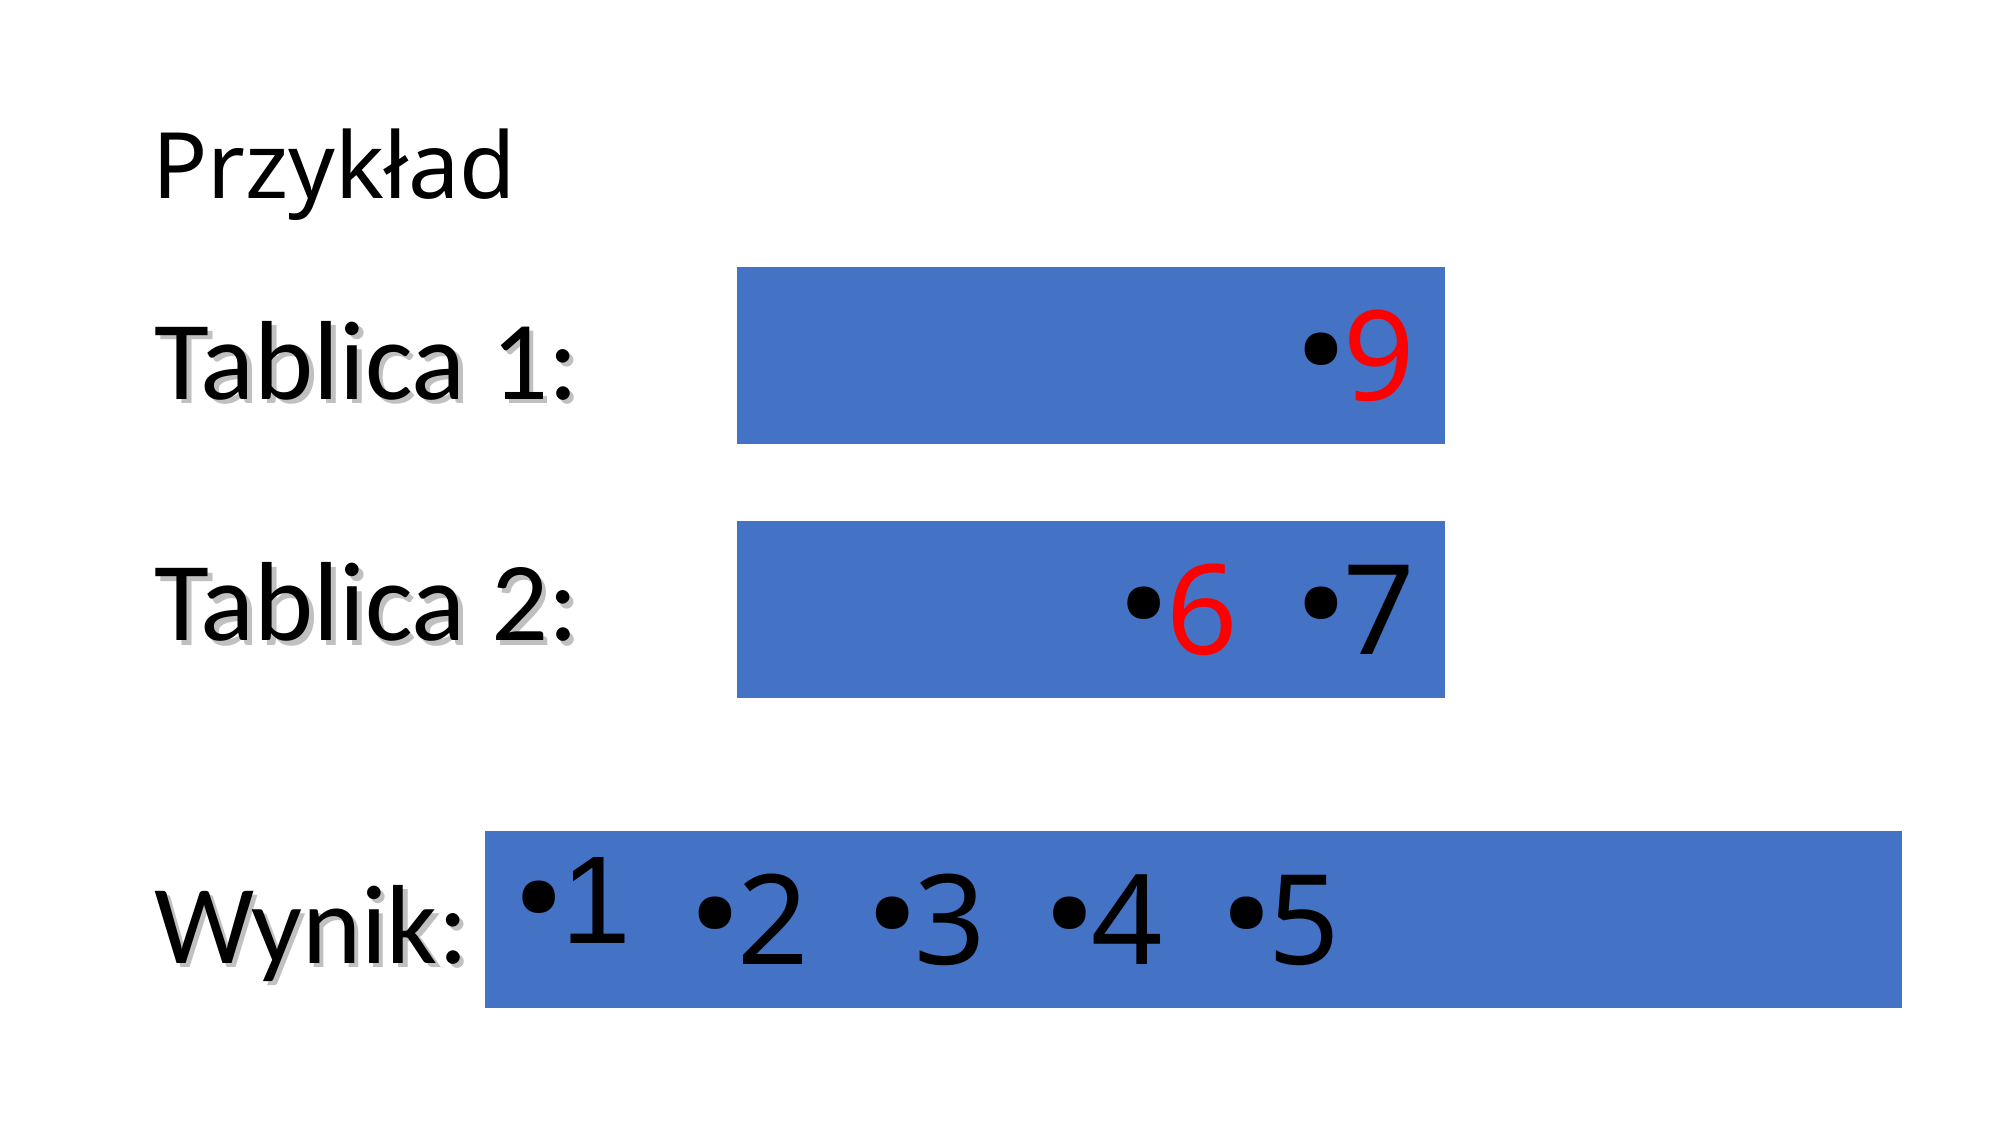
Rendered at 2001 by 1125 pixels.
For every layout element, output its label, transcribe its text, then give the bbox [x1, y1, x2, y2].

table_header 3 [839, 831, 1017, 1008]
table_header [914, 267, 1091, 444]
table_header 6 [1091, 521, 1268, 698]
text_box Tablica 2: [140, 521, 594, 671]
text_box Wynik: [139, 843, 483, 993]
table_header 4 [1017, 831, 1194, 1008]
table_header [1371, 831, 1548, 1008]
table_header [914, 521, 1091, 698]
table_header [1091, 267, 1268, 444]
table_header 5 [1194, 831, 1371, 1008]
table_header [737, 521, 914, 698]
table_header [737, 267, 914, 444]
title Przykład [137, 59, 1863, 278]
table_header 2 [662, 831, 839, 1008]
text_box Tablica 1: [140, 279, 594, 430]
table_header [1725, 831, 1902, 1008]
table_header 1 [485, 831, 662, 1008]
table_header 7 [1268, 521, 1445, 698]
table_header [1548, 831, 1725, 1008]
table_header 9 [1268, 267, 1445, 444]
